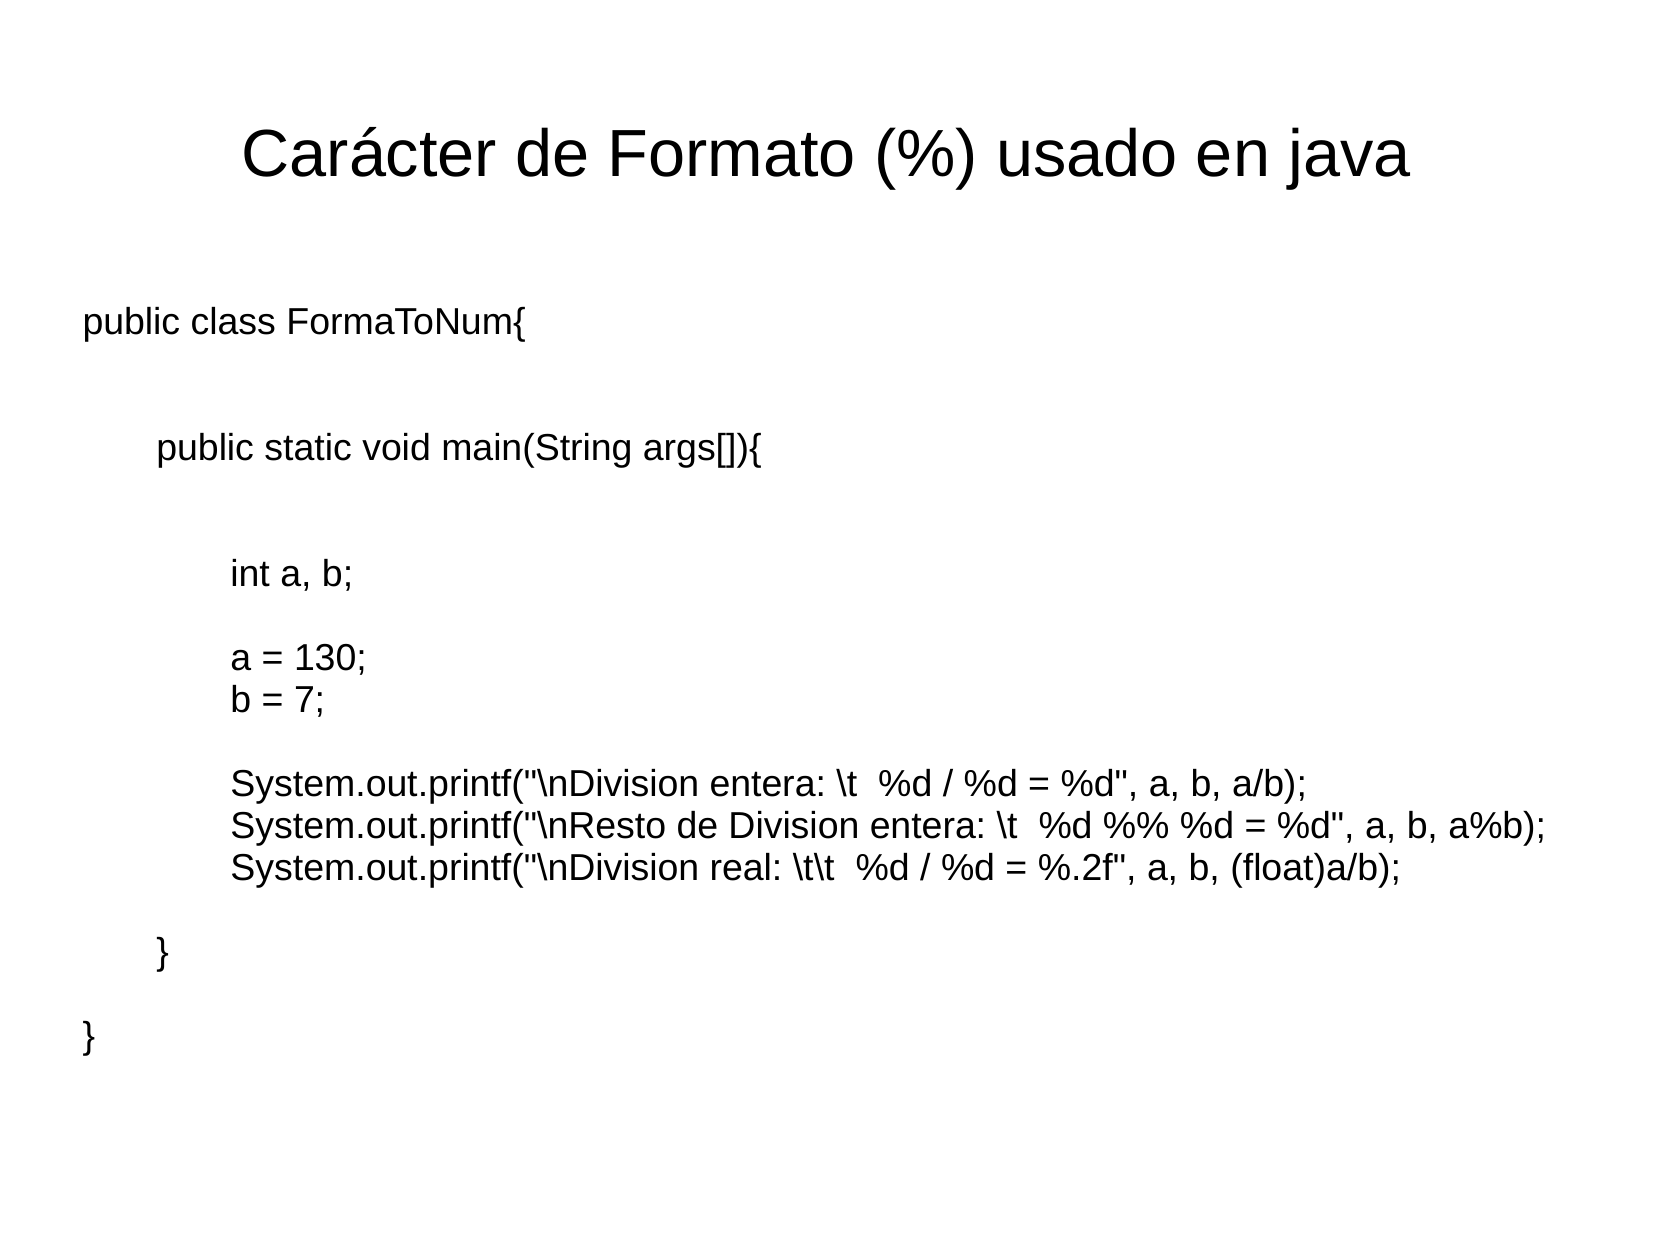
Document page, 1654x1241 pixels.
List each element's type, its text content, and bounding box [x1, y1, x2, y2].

title Carácter de Formato (%) usado en java [82, 49, 1571, 257]
subtitle public class FormaToNum{ public static void main(String args[]){ int a, b; a = 130; b = 7; System.out.printf("\nDivision entera: \t %d / %d = %d", a, b, a/b); System.out.printf("\nResto de Division entera: \t %d %% %d = %d", a, b, a%b); System.out.printf("\nDivision real: \t\t %d / %d = %.2f", a, b, (float)a/b); } } [82, 290, 1571, 1109]
